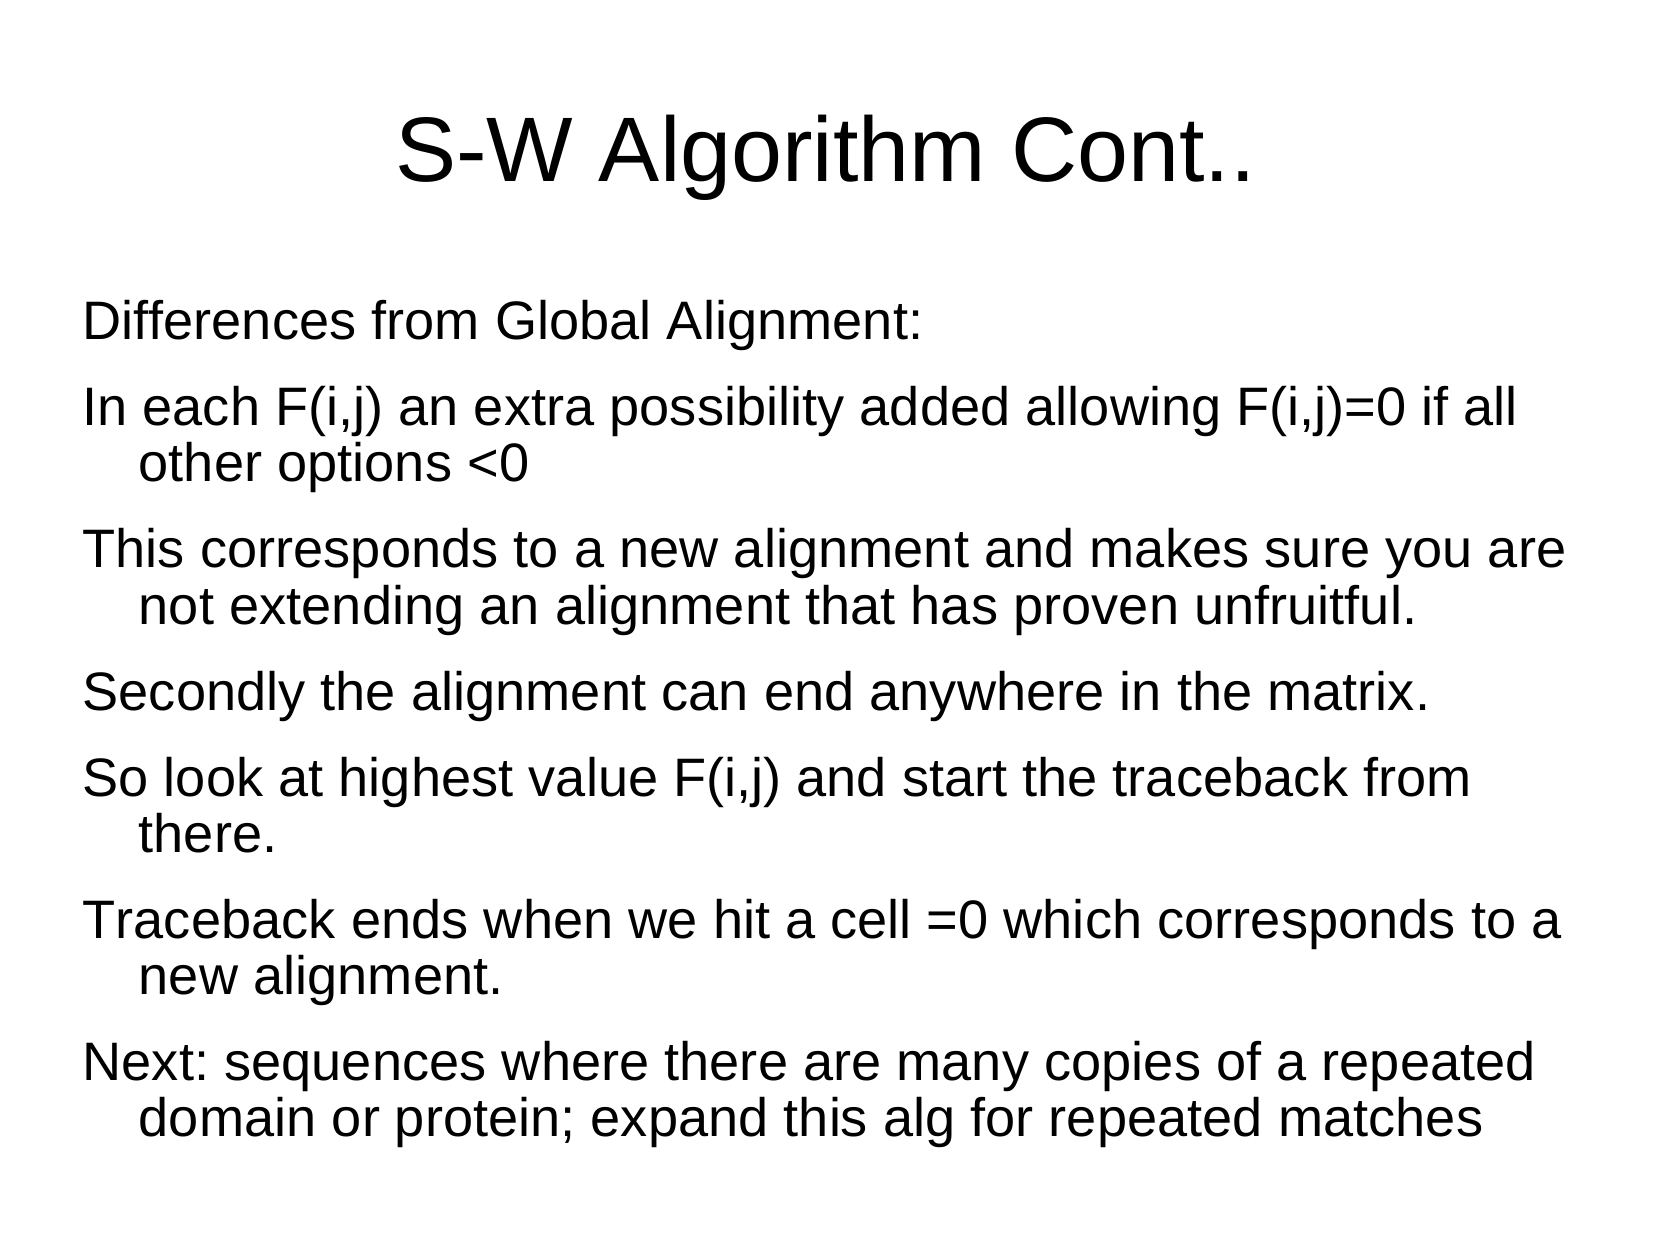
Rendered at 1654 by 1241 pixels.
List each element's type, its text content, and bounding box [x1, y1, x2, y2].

list Differences from Global Alignment: In each F(i,j) an extra possibility added allowing F(i,j)=0 if all other options <0 This corresponds to a new alignment and makes sure you are not extending an alignment that has proven unfruitful. Secondly the alignment can end anywhere in the matrix. So look at highest value F(i,j) and start the traceback from there. Traceback ends when we hit a cell =0 which corresponds to a new alignment. Next: sequences where there are many copies of a repeated domain or protein; expand this alg for repeated matches [82, 290, 1570, 1198]
title S-W Algorithm Cont.. [82, 56, 1570, 249]
